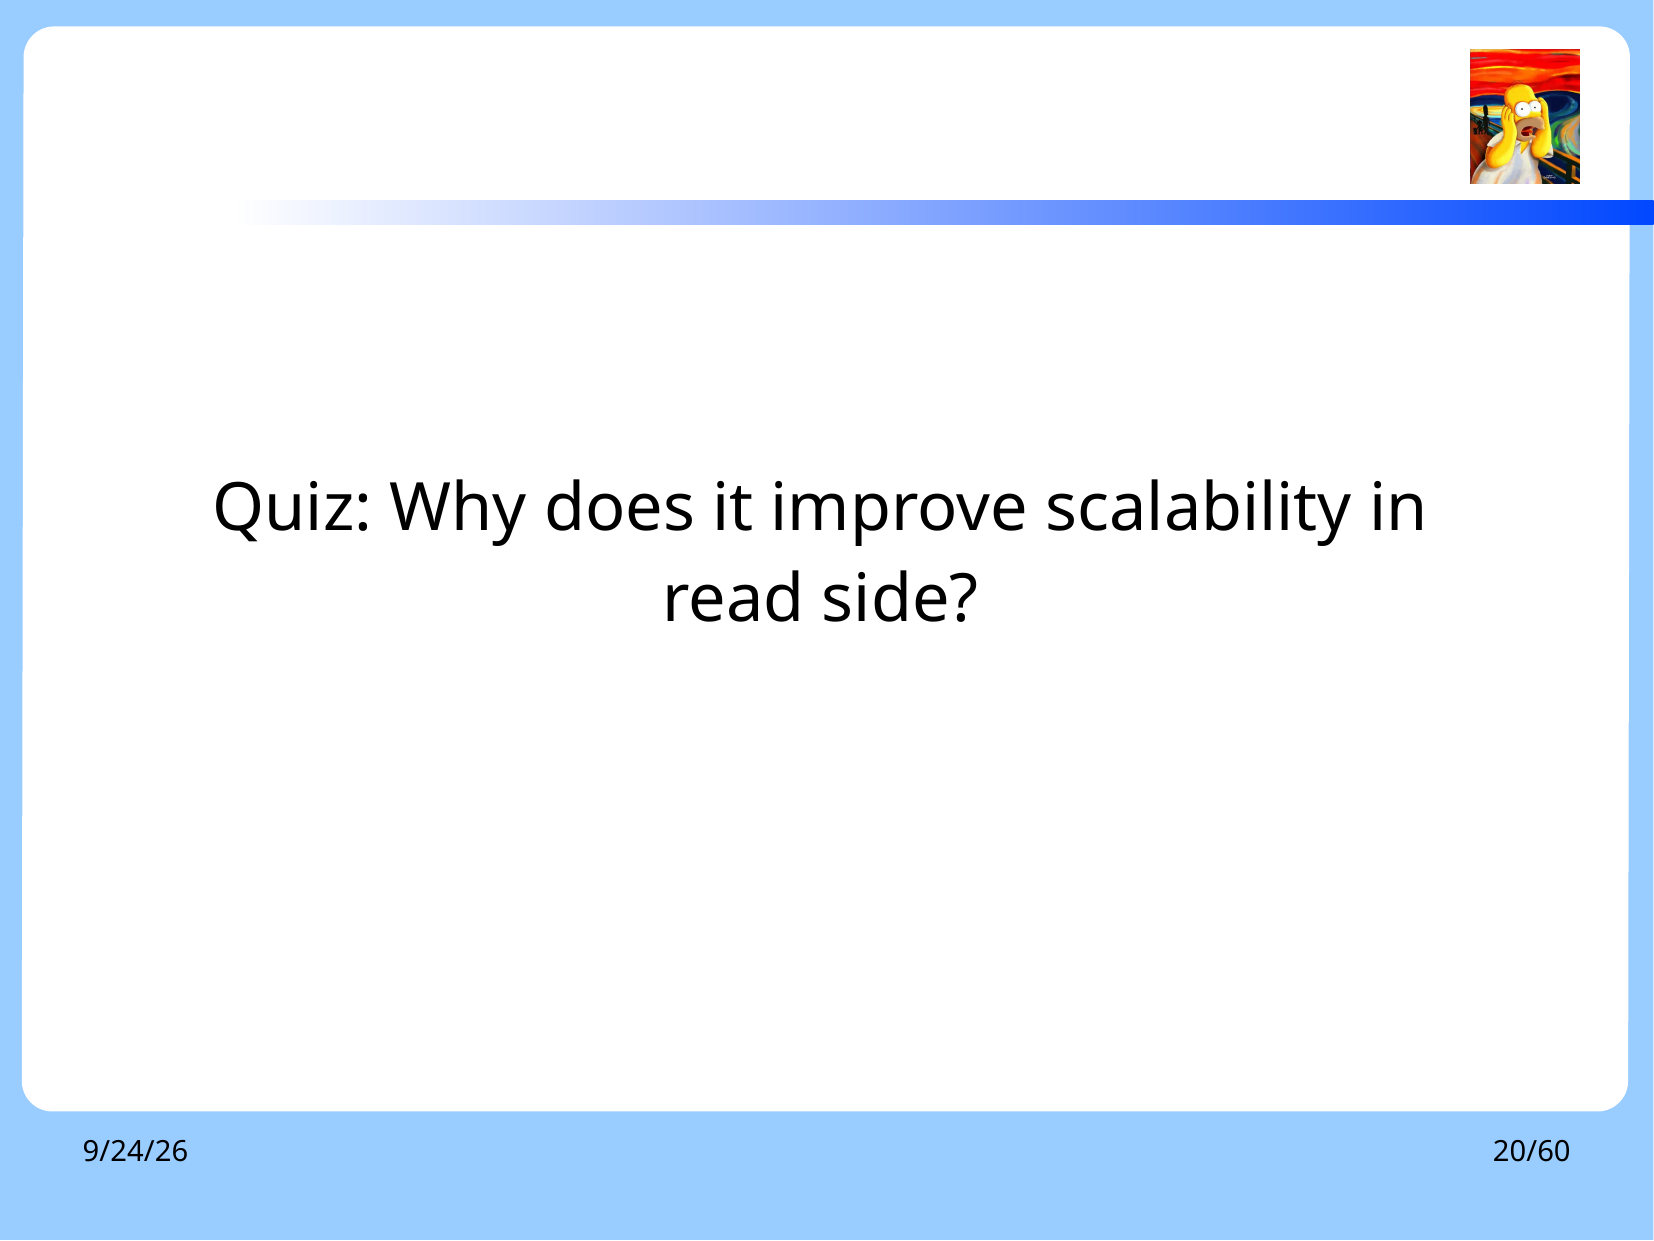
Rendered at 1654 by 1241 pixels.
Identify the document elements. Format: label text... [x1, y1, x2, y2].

picture [1470, 49, 1580, 184]
subtitle Quiz: Why does it improve scalability in read side? [177, 96, 1465, 1003]
